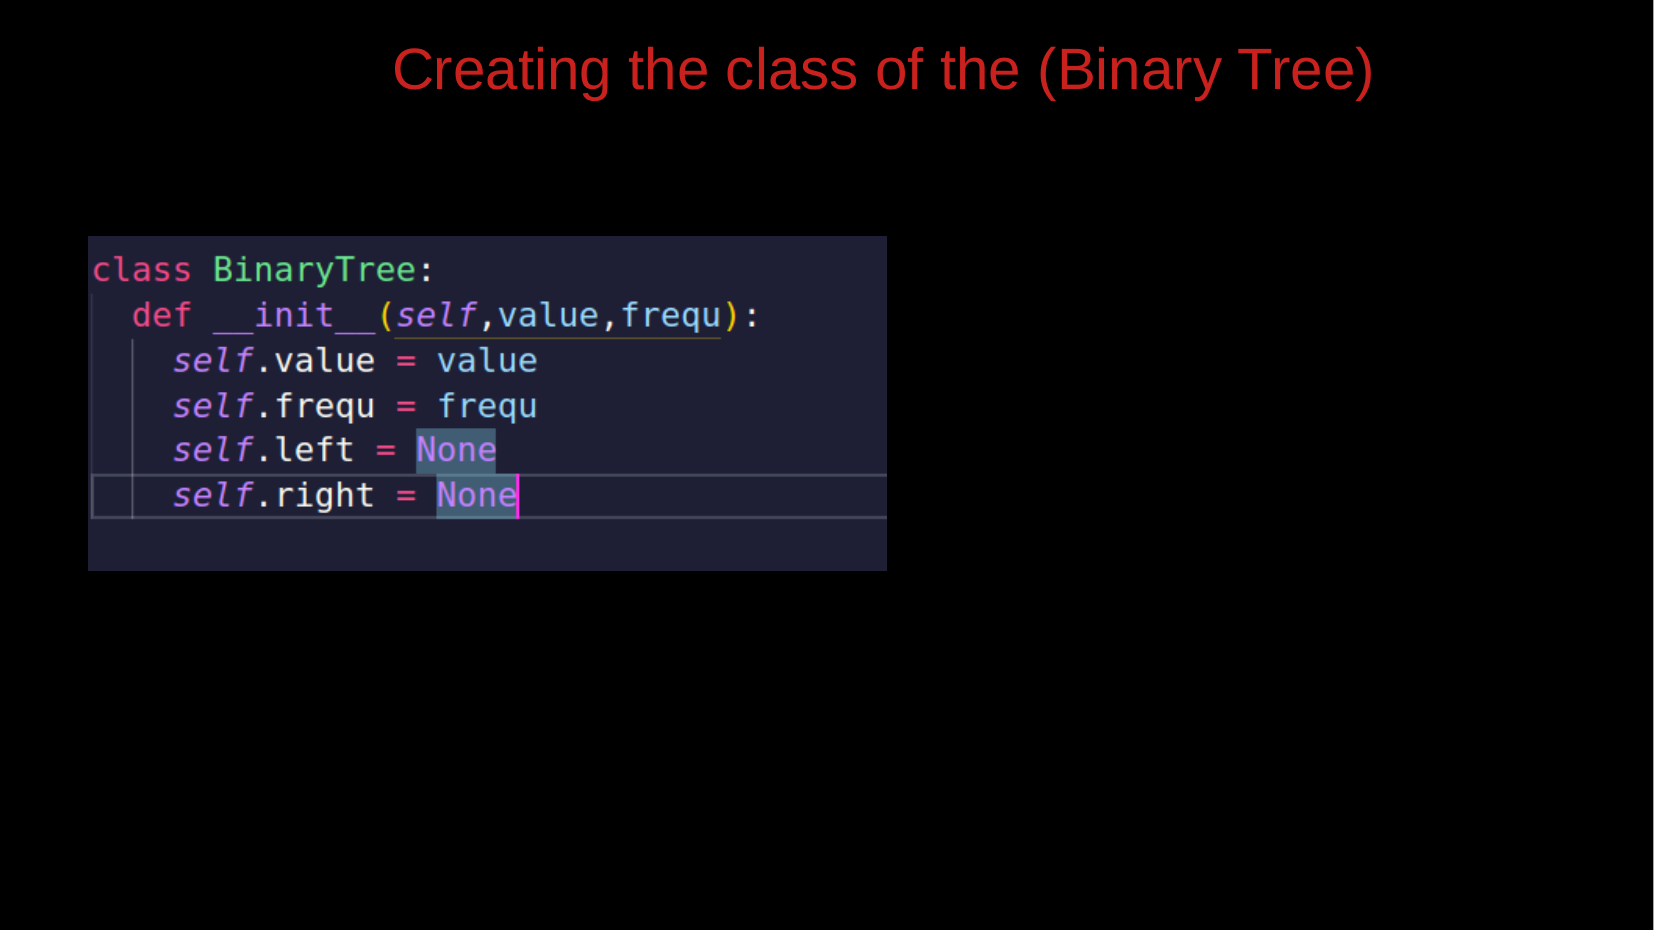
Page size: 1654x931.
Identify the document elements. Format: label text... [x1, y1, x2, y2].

picture [88, 236, 887, 571]
text_box Creating the class of the (Binary Tree) [377, 29, 1388, 110]
